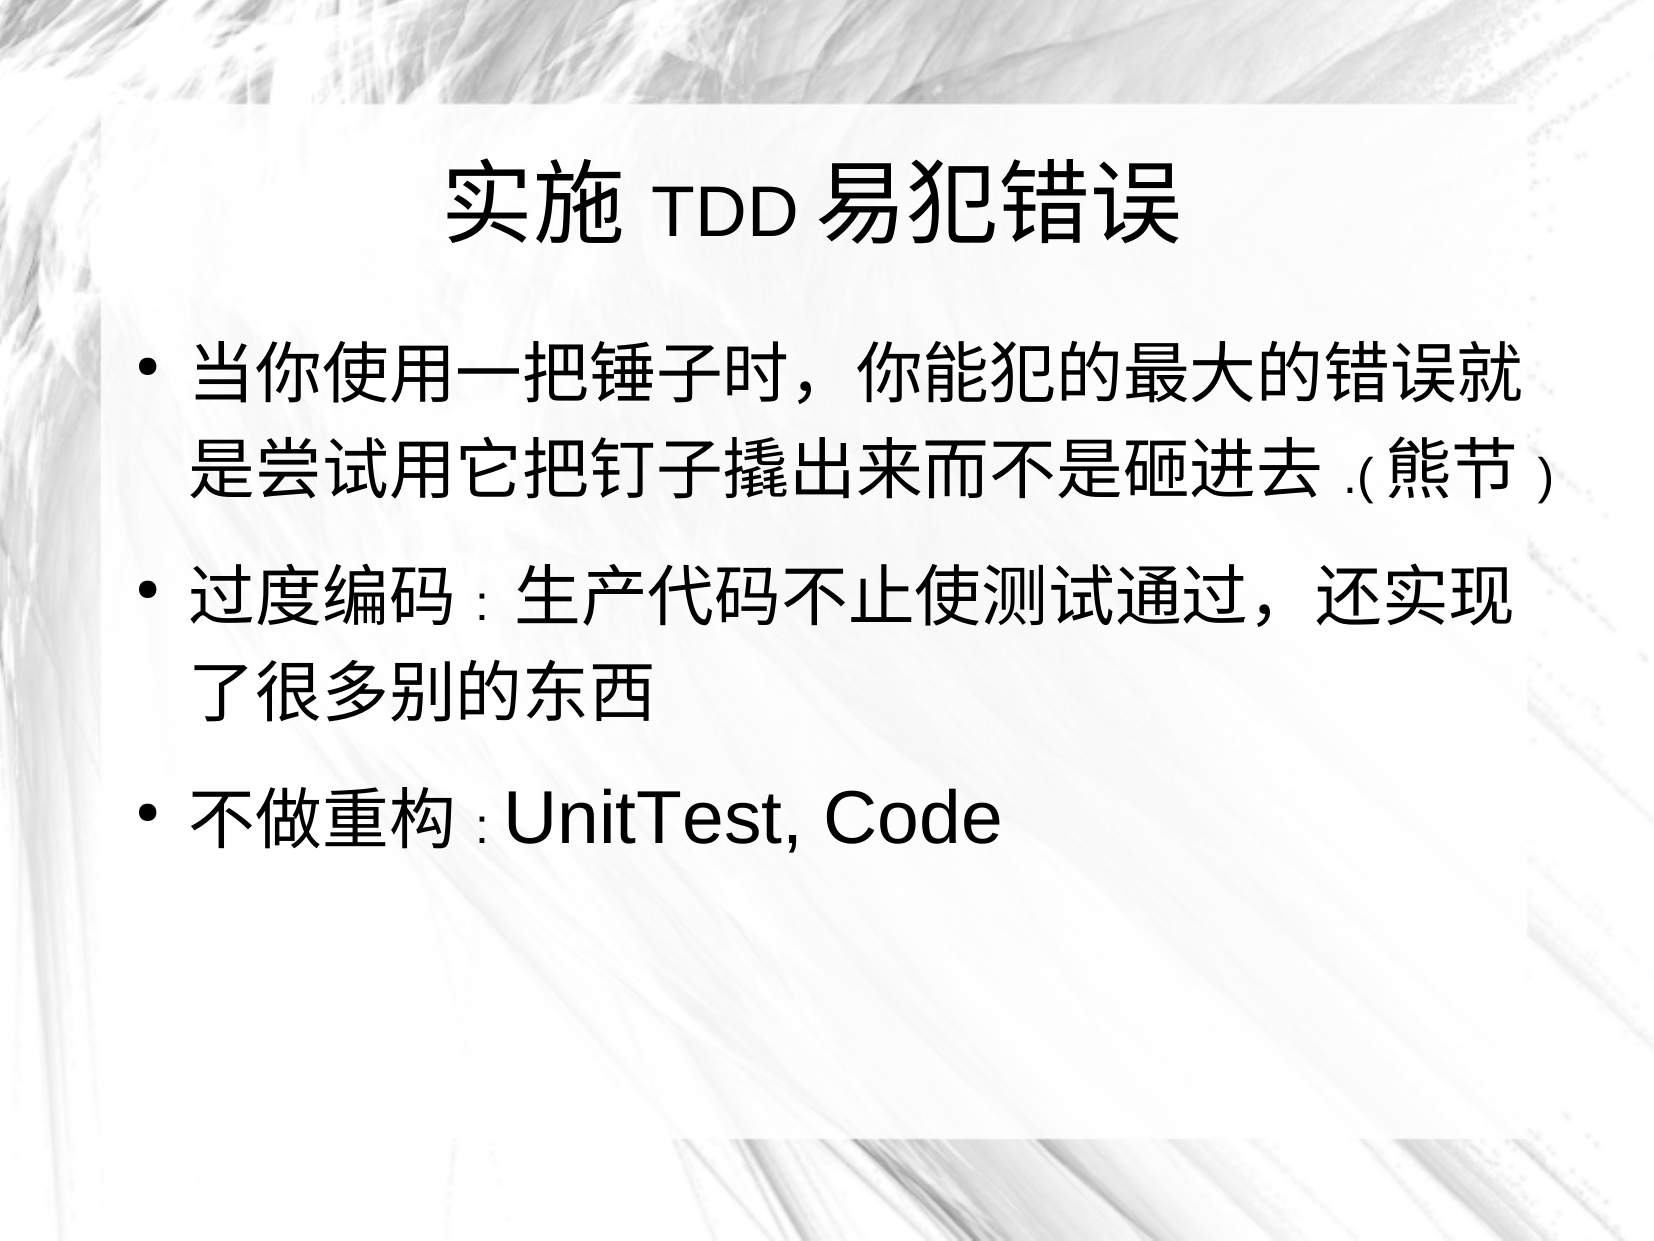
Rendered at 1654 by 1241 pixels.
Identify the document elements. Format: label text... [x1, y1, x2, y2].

picture [0, 0, 1654, 1241]
title 实施TDD易犯错误 [118, 112, 1506, 281]
list 当你使用一把锤子时，你能犯的最大的错误就是尝试用它把钉子撬出来而不是砸进去.(熊节) 过度编码: 生产代码不止使测试通过，还实现了很多别的东西 不做重构: UnitTest, Code [118, 319, 1571, 1039]
